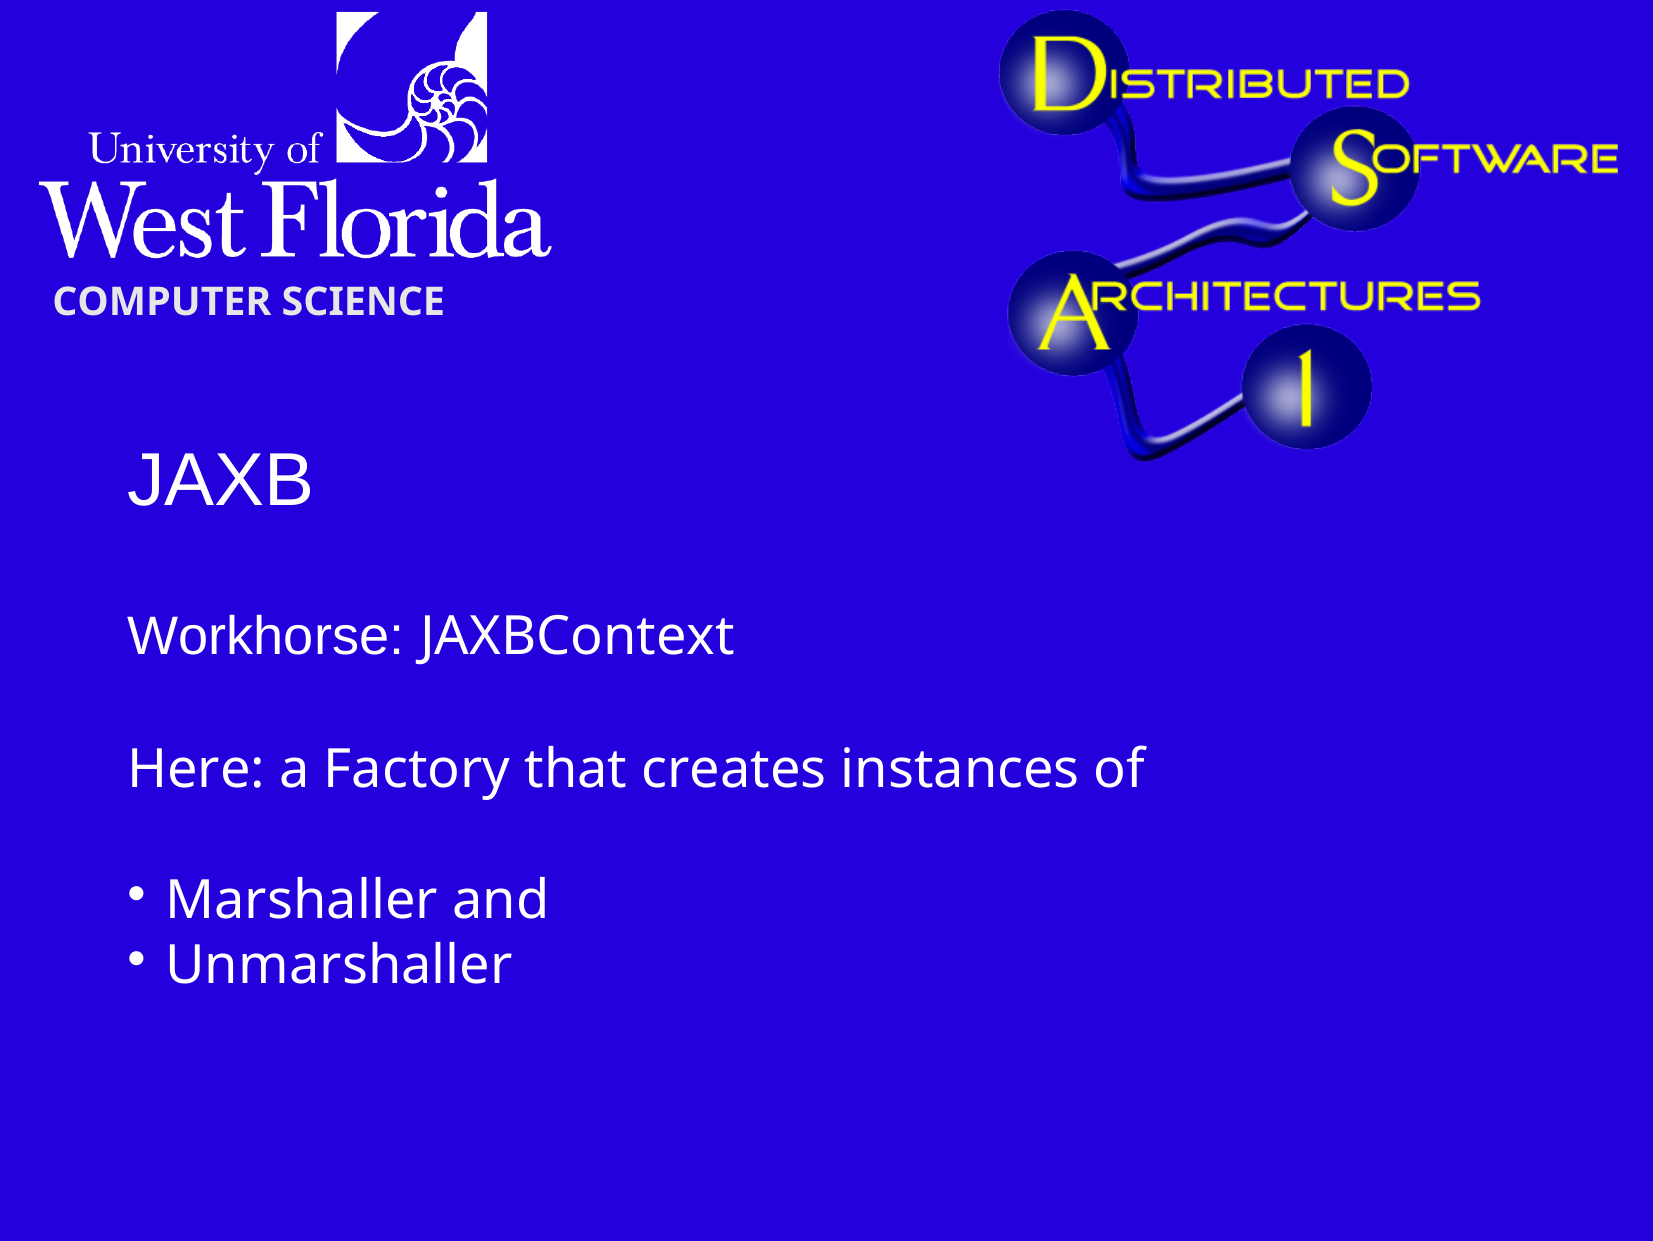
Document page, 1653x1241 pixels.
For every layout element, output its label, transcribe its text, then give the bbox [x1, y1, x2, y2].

picture [910, 0, 1653, 506]
text_box COMPUTER SCIENCE [37, 262, 563, 333]
picture [37, 0, 559, 262]
text_box JAXB Workhorse: JAXBContext Here: a Factory that creates instances of Marshaller and Unmarshaller [112, 426, 1388, 1210]
